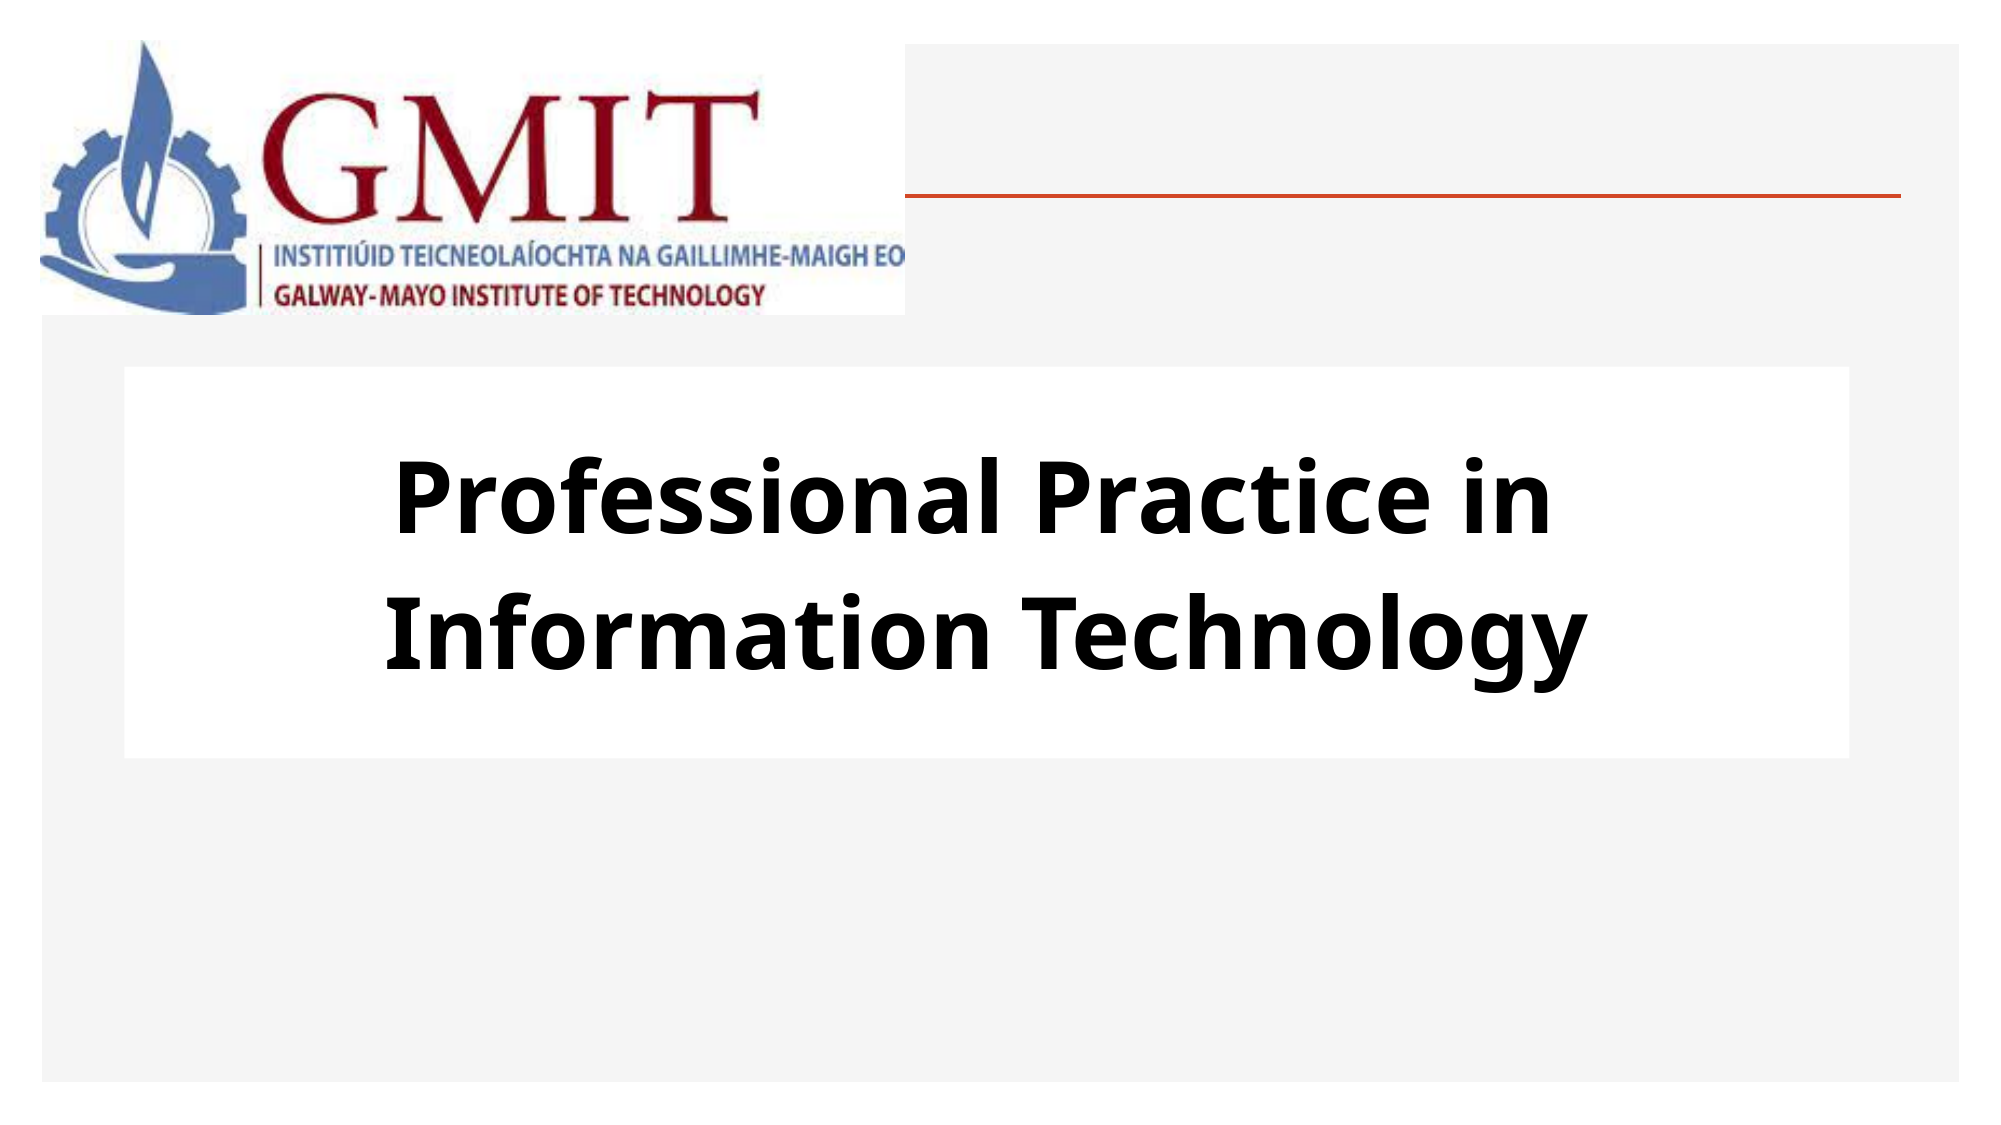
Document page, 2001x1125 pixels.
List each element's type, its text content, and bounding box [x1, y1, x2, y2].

picture [40, 40, 905, 315]
title Professional Practice in Information Technology [124, 366, 1850, 759]
